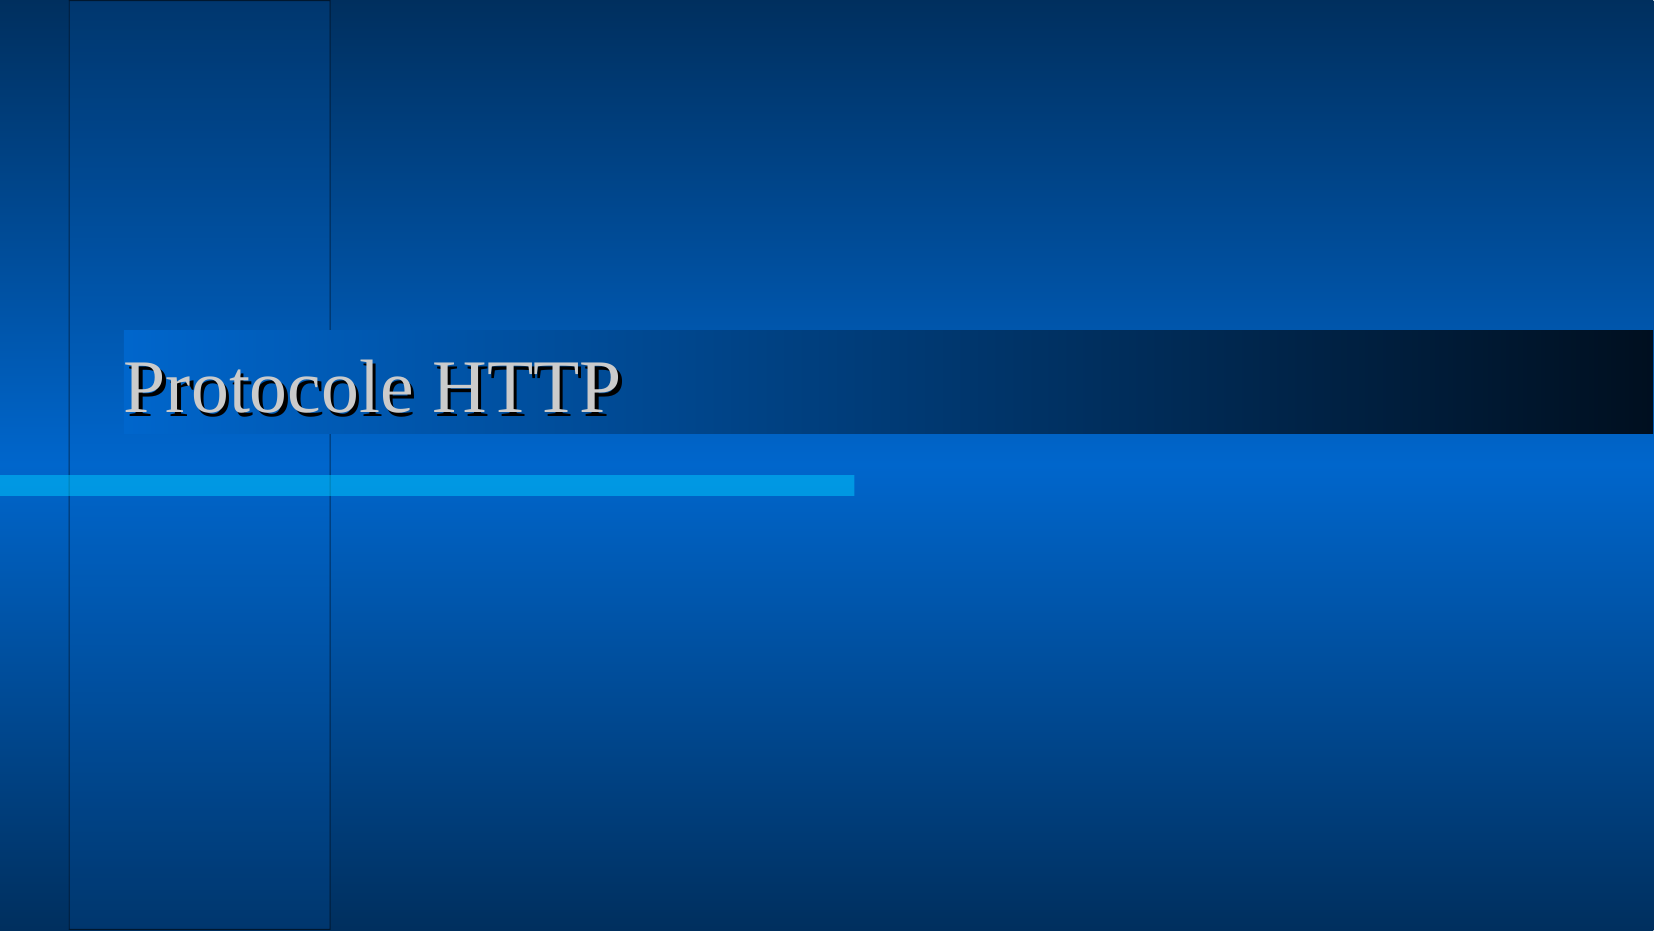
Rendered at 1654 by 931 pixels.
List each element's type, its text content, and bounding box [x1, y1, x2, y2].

title Protocole HTTP [123, 290, 1530, 485]
